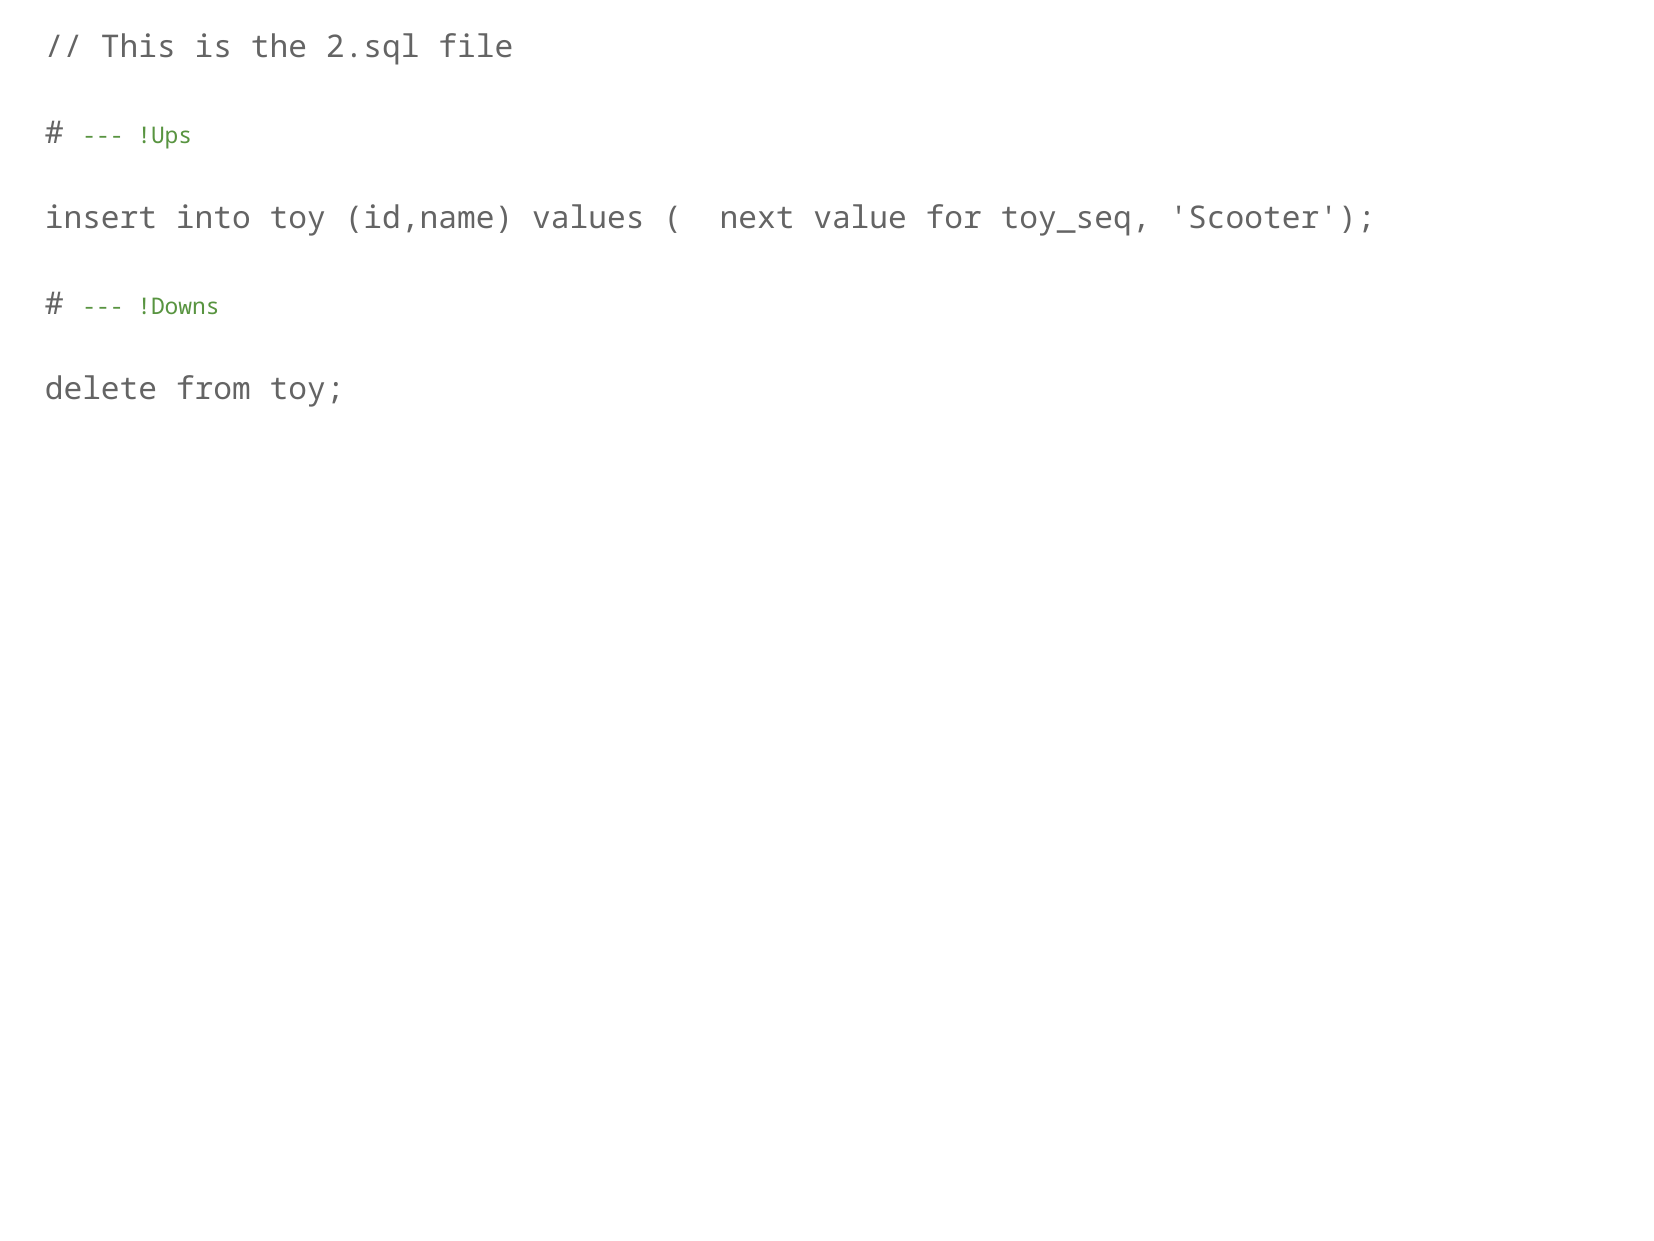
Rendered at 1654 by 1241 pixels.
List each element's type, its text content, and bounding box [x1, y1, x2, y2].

text_box // This is the 2.sql file # --- !Ups insert into toy (id,name) values ( next value for toy_seq, 'Scooter'); # --- !Downs delete from toy; [30, 17, 1576, 1106]
